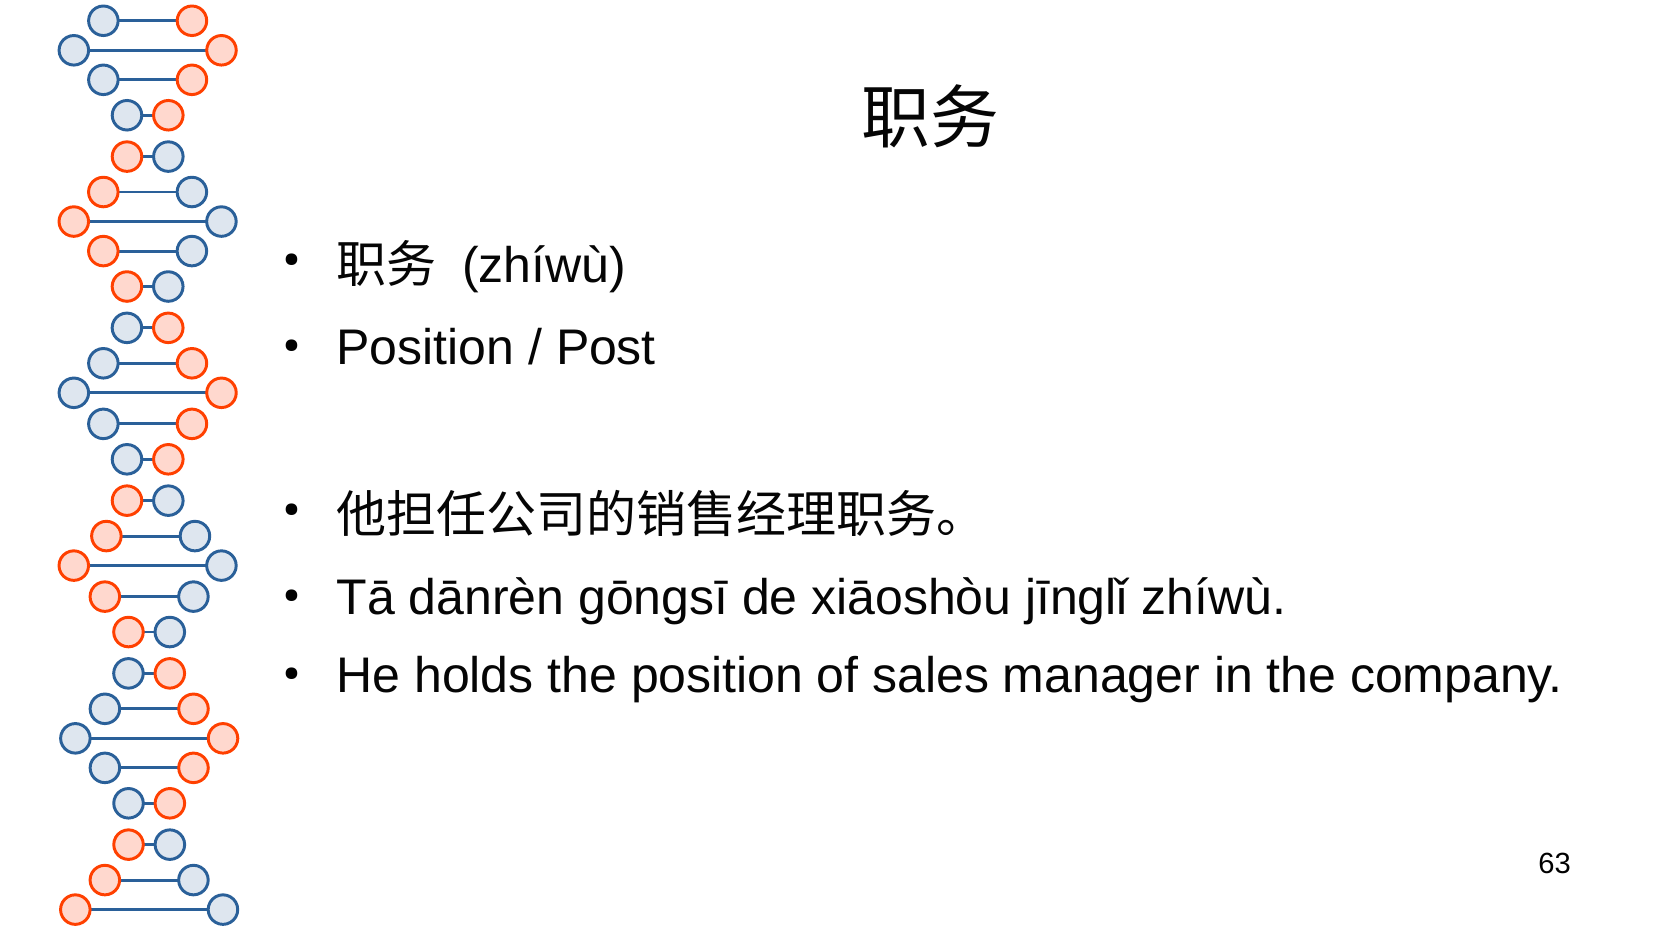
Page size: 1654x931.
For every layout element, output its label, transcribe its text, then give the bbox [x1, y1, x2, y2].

list 职务 (zhíwù) Position / Post 他担任公司的销售经理职务。 Tā dānrèn gōngsī de xiāoshòu jīnglǐ zhíwù. He holds the position of sales manager in the company. [265, 224, 1595, 764]
title 职务 [265, 35, 1595, 189]
